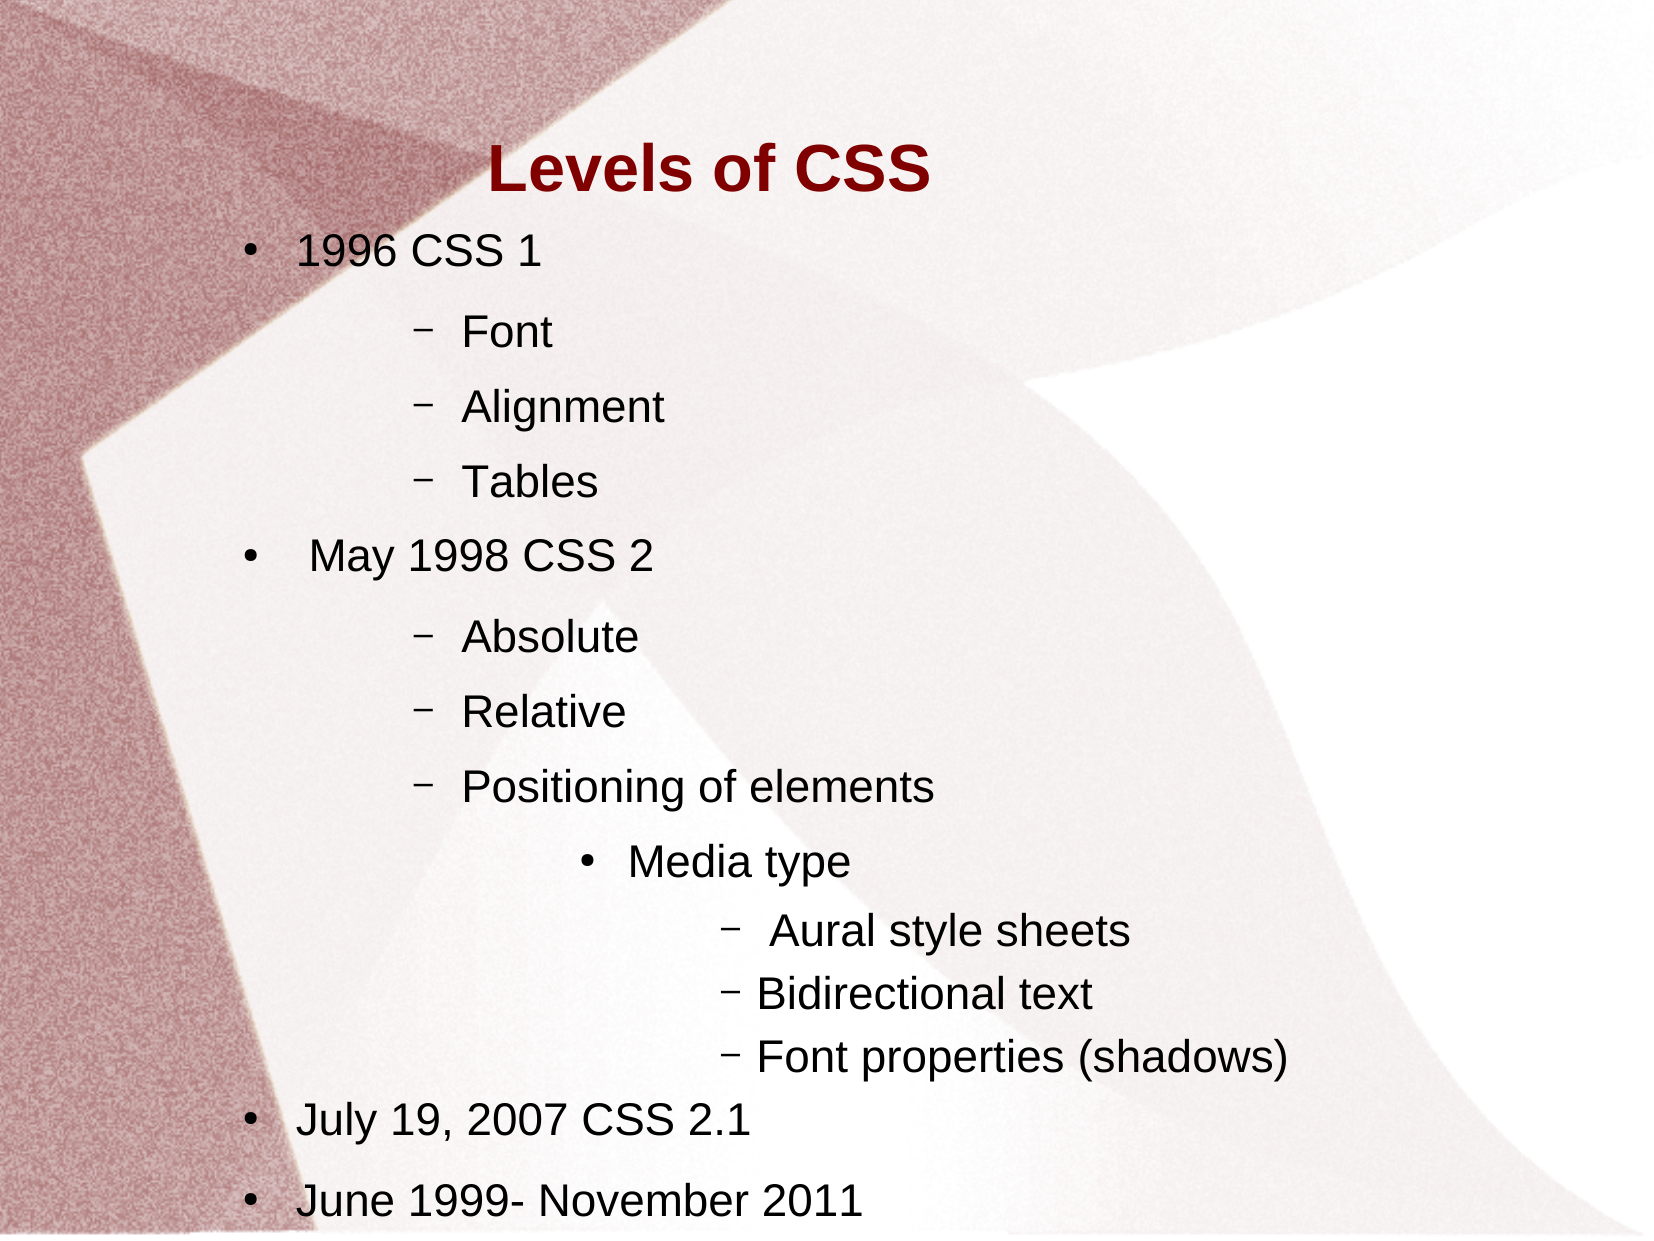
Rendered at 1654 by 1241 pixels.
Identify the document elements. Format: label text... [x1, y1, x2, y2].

title Levels of CSS [487, 75, 1201, 225]
picture [0, 0, 1654, 1241]
list 1996 CSS 1 Font Alignment Tables May 1998 CSS 2 Absolute Relative Positioning of elements Media type Aural style sheets Bidirectional text Font properties (shadows) July 19, 2007 CSS 2.1 June 1999- November 2011 [225, 225, 1501, 1223]
